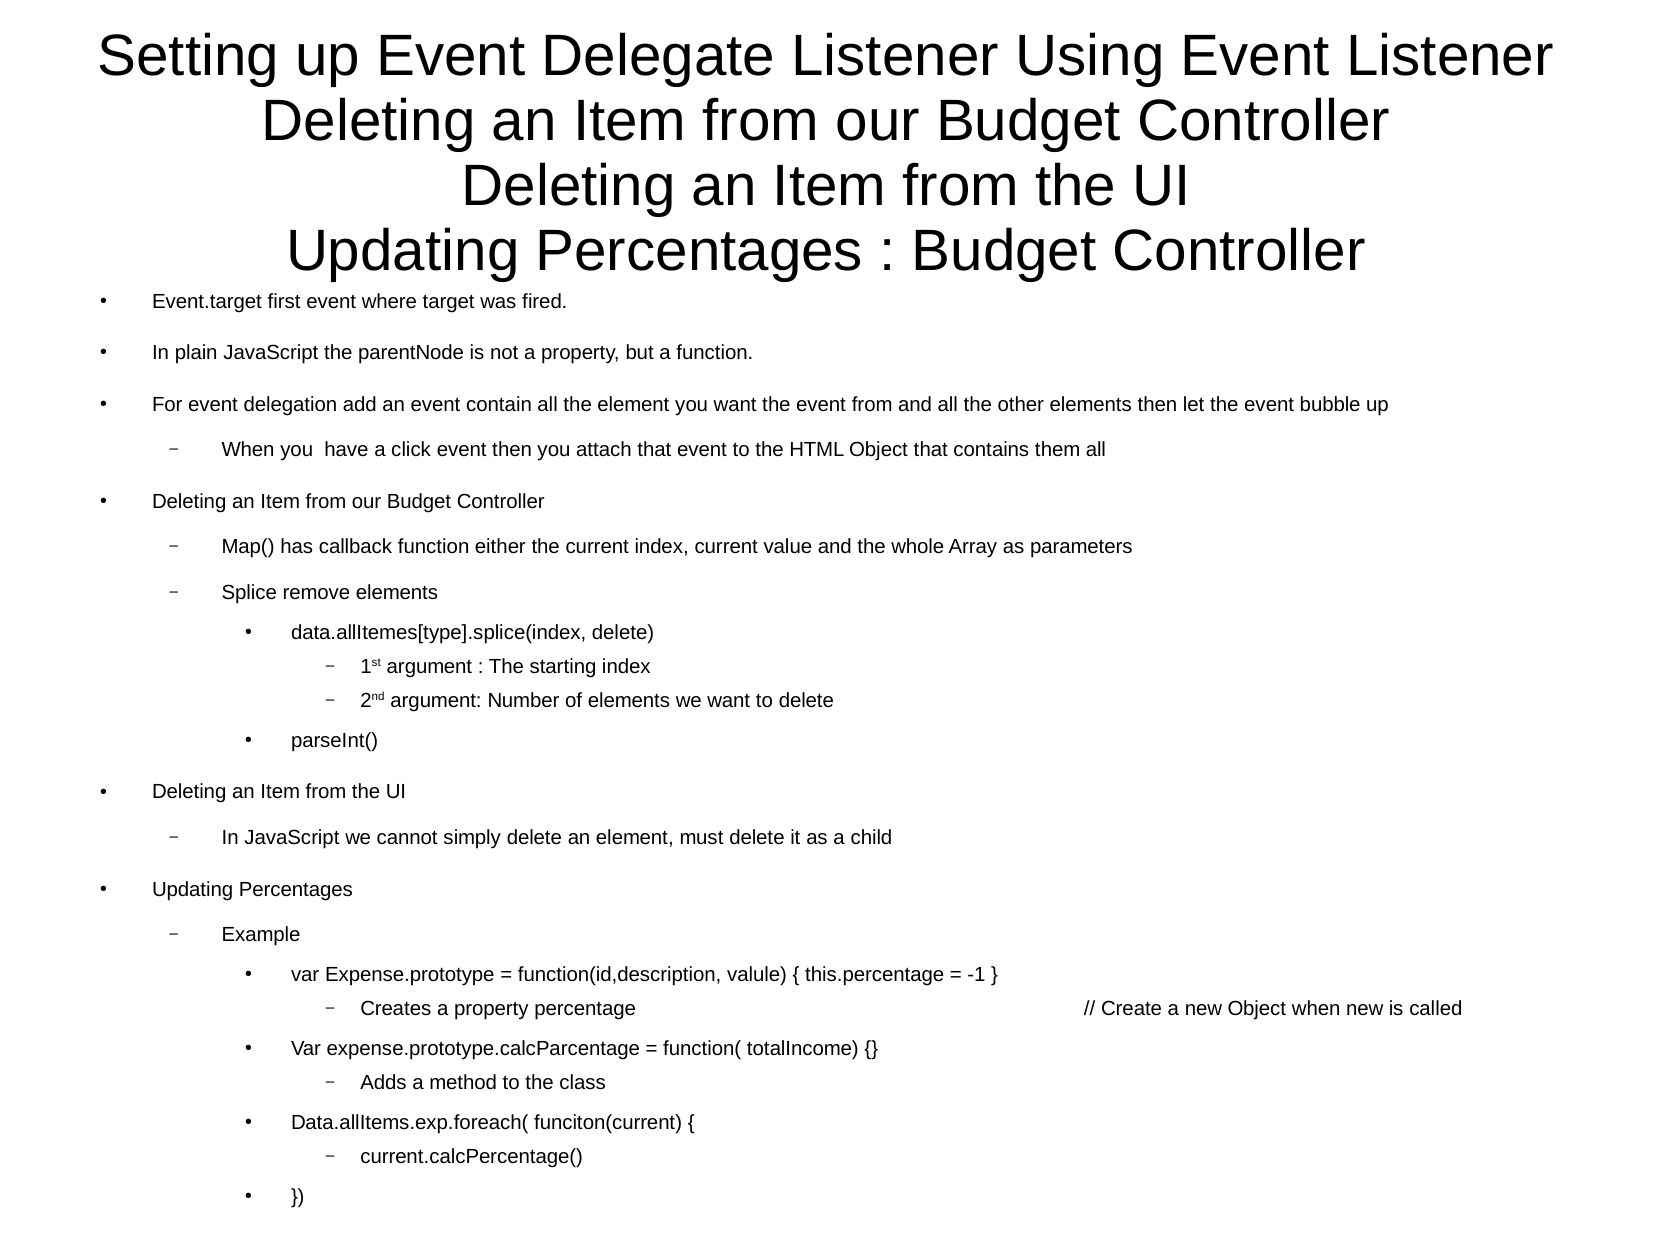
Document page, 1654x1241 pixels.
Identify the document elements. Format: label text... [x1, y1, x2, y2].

list Event.target first event where target was fired. In plain JavaScript the parentNode is not a property, but a function. For event delegation add an event contain all the element you want the event from and all the other elements then let the event bubble up When you have a click event then you attach that event to the HTML Object that contains them all Deleting an Item from our Budget Controller Map() has callback function either the current index, current value and the whole Array as parameters Splice remove elements data.allItemes[type].splice(index, delete) 1st argument : The starting index 2nd argument: Number of elements we want to delete parseInt() Deleting an Item from the UI In JavaScript we cannot simply delete an element, must delete it as a child Updating Percentages Example var Expense.prototype = function(id,description, valule) { this.percentage = -1 } Creates a property percentage // Create a new Object when new is called Var expense.prototype.calcParcentage = function( totalIncome) {} Adds a method to the class Data.allItems.exp.foreach( funciton(current) { current.calcPercentage() }) [82, 290, 1571, 1217]
title Setting up Event Delegate Listener Using Event Listener Deleting an Item from our Budget Controller Deleting an Item from the UI Updating Percentages : Budget Controller [82, 22, 1571, 284]
